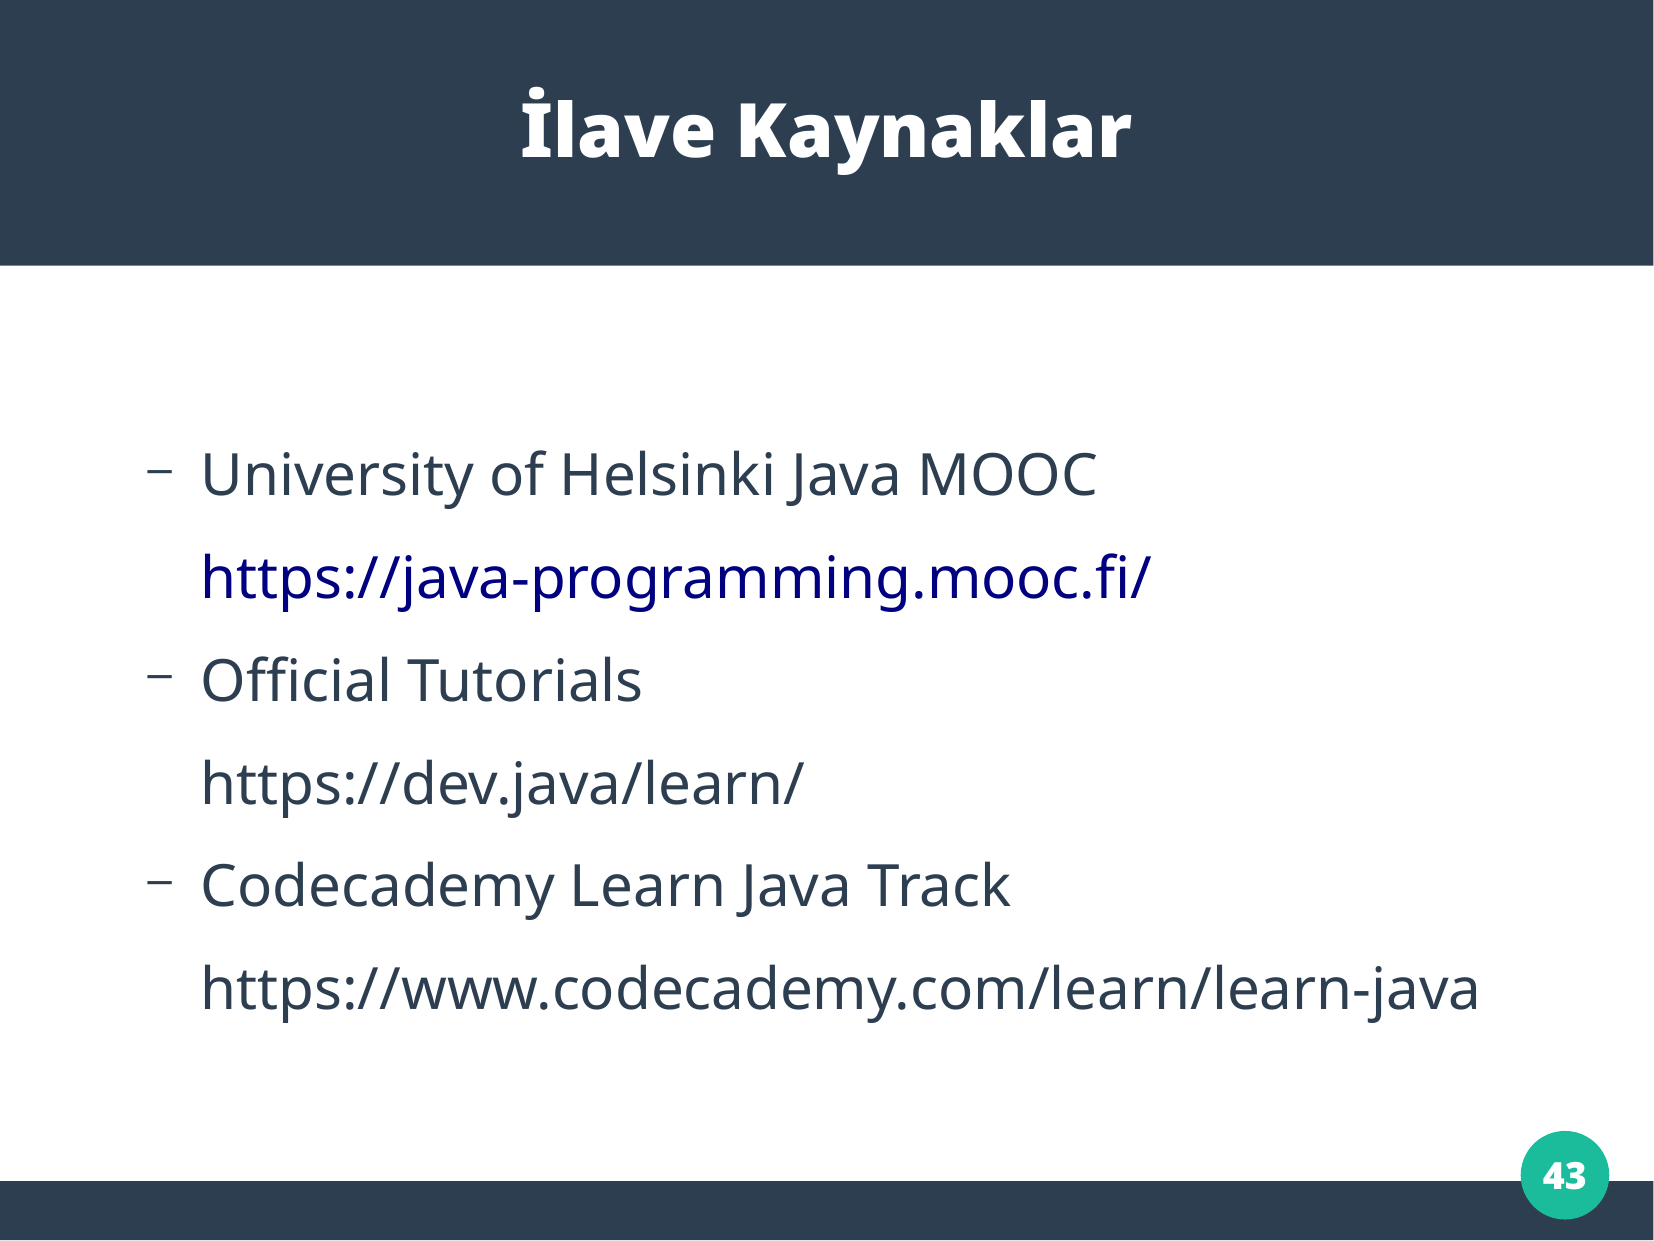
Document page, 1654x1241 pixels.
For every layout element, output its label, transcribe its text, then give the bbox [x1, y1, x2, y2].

title İlave Kaynaklar [59, 49, 1595, 207]
list University of Helsinki Java MOOC https://java-programming.mooc.fi/ Official Tutorials https://dev.java/learn/ Codecademy Learn Java Track https://www.codecademy.com/learn/learn-java [59, 312, 1595, 1140]
